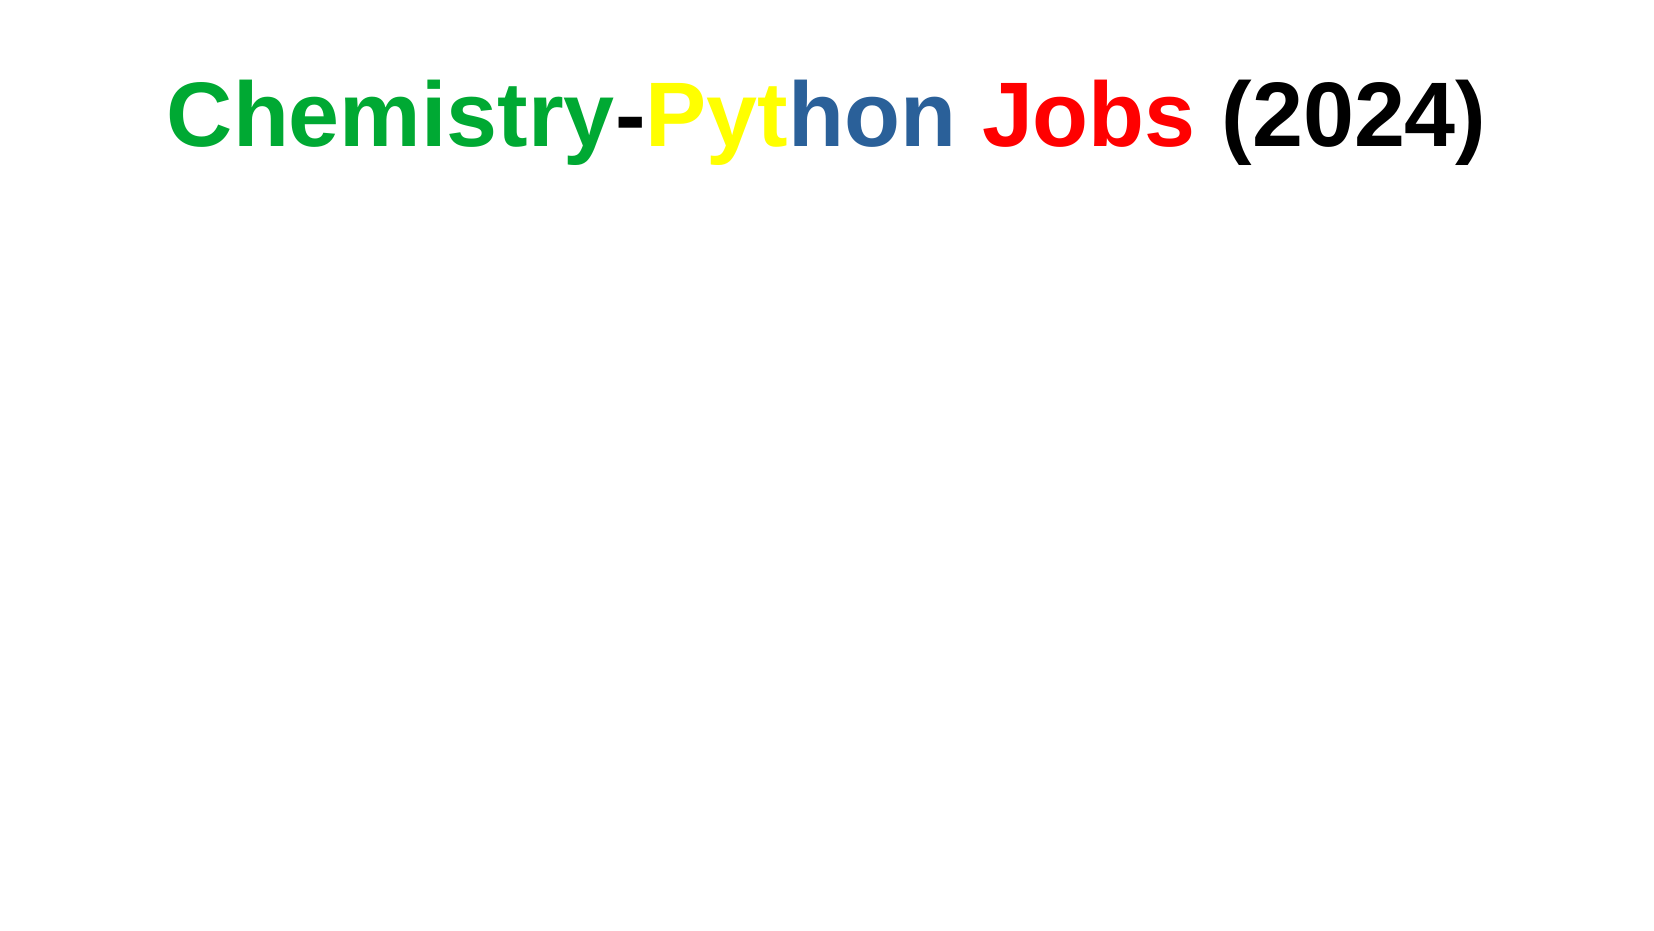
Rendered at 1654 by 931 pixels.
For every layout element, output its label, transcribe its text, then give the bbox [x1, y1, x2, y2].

title Chemistry-Python Jobs (2024) [82, 37, 1571, 193]
